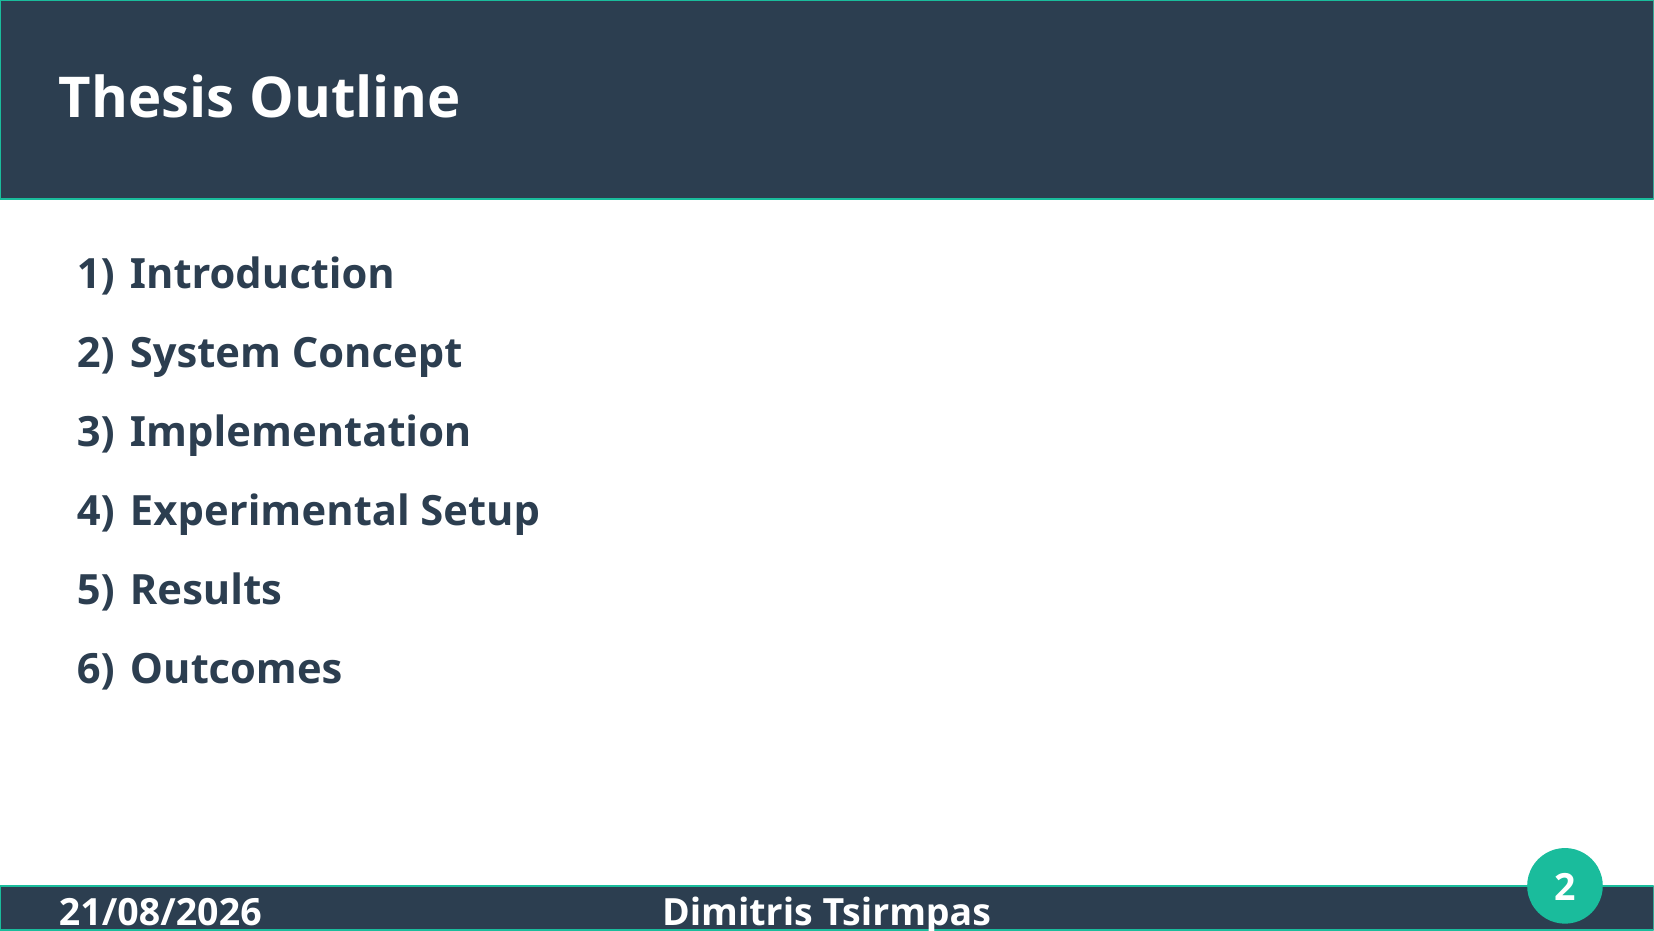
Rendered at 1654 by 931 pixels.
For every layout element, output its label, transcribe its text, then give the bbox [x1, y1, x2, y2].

list Introduction System Concept Implementation Experimental Setup Results Outcomes [59, 243, 1595, 864]
title Thesis Outline [59, 37, 1595, 155]
